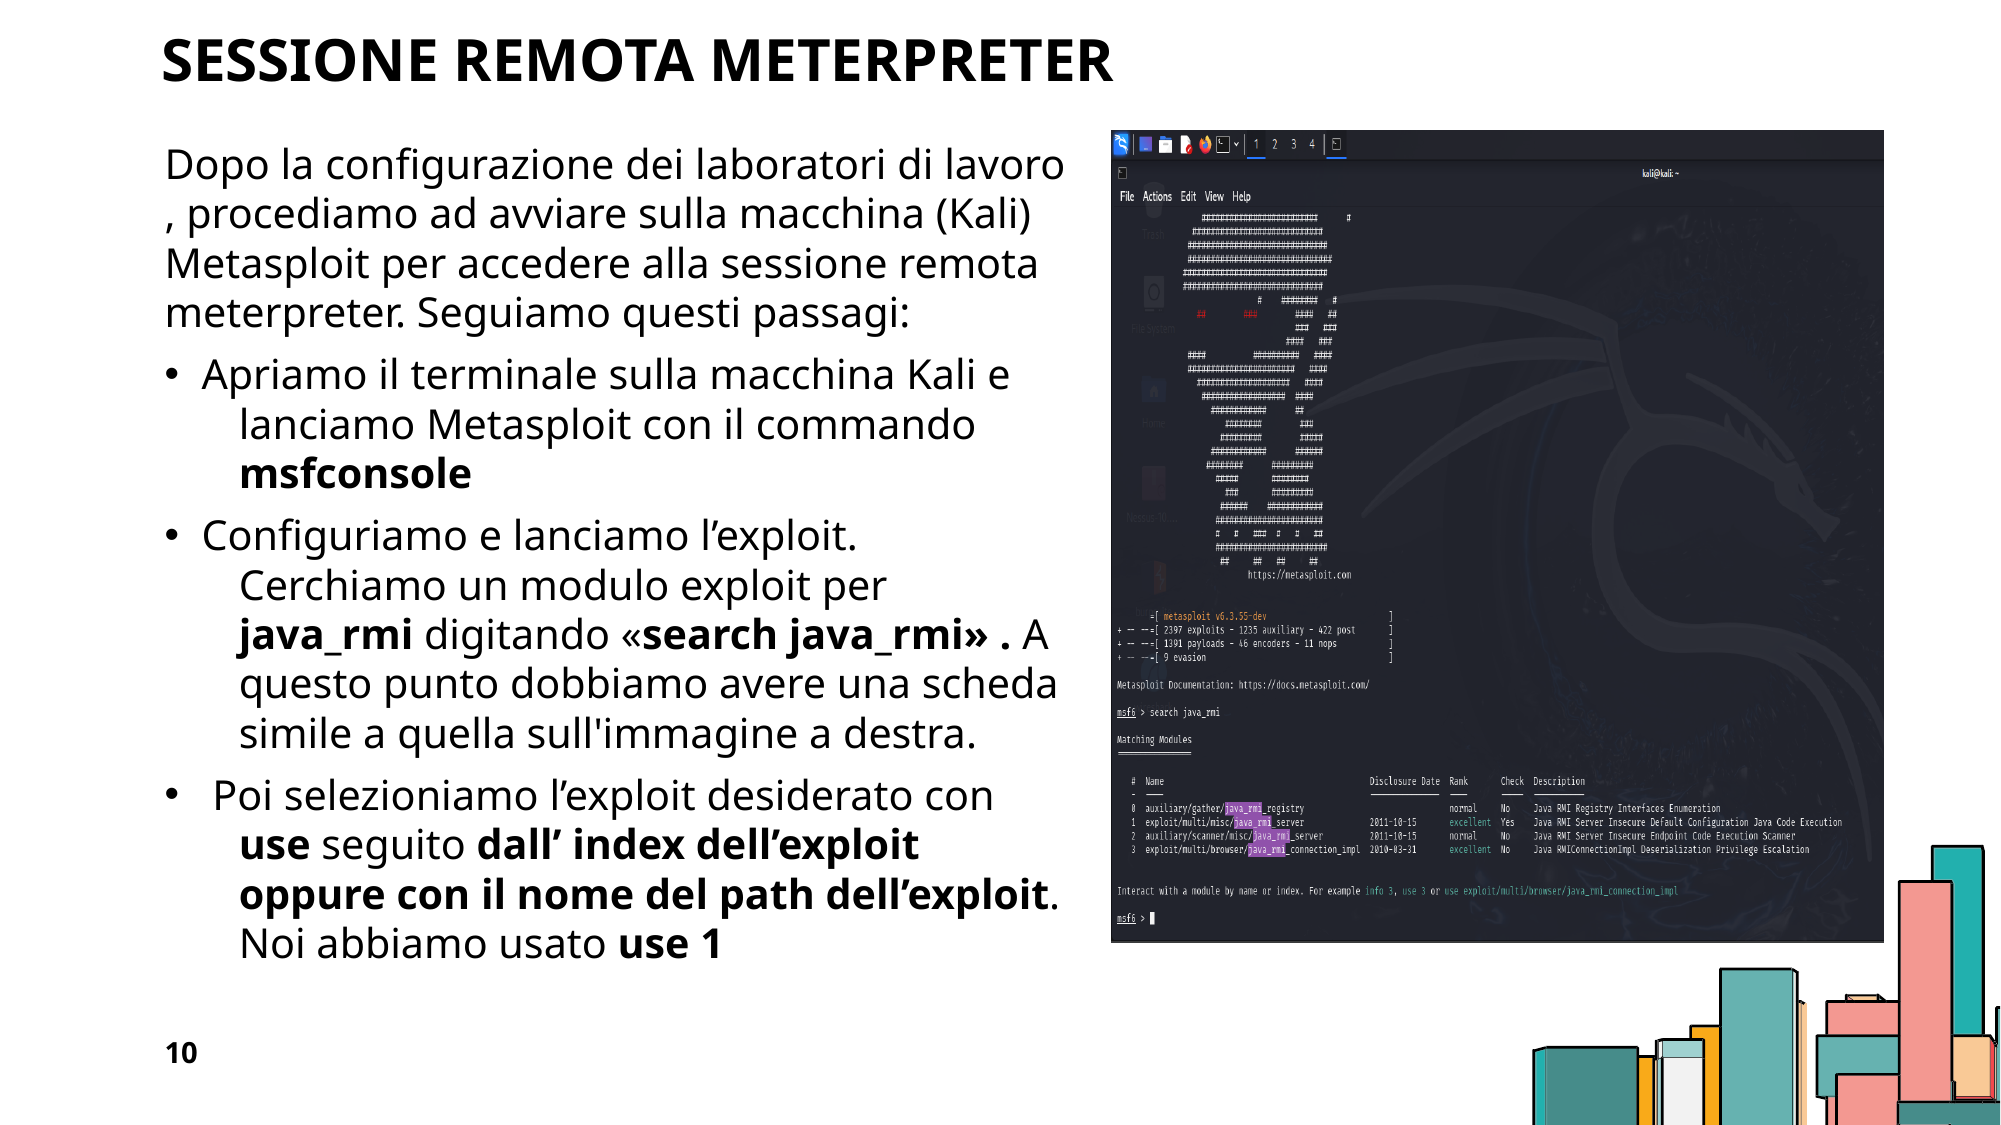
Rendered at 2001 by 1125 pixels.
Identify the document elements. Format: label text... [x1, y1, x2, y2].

text_box 10 [149, 1024, 588, 1085]
list Dopo la configurazione dei laboratori di lavoro , procediamo ad avviare sulla macchina (Kali) Metasploit per accedere alla sessione remota meterpreter. Seguiamo questi passagi: Apriamo il terminale sulla macchina Kali e lanciamo Metasploit con il commando msfconsole Configuriamo e lanciamo l’exploit. Cerchiamo un modulo exploit per java_rmi digitando «search java_rmi» . A questo punto dobbiamo avere una scheda simile a quella sull'immagine a destra. Poi selezioniamo l’exploit desiderato con use seguito dall’ index dell’exploit oppure con il nome del path dell’exploit. Noi abbiamo usato use 1 [149, 130, 1088, 992]
picture [1111, 130, 1884, 943]
title Sessione remota meterpreter [146, 11, 1854, 102]
